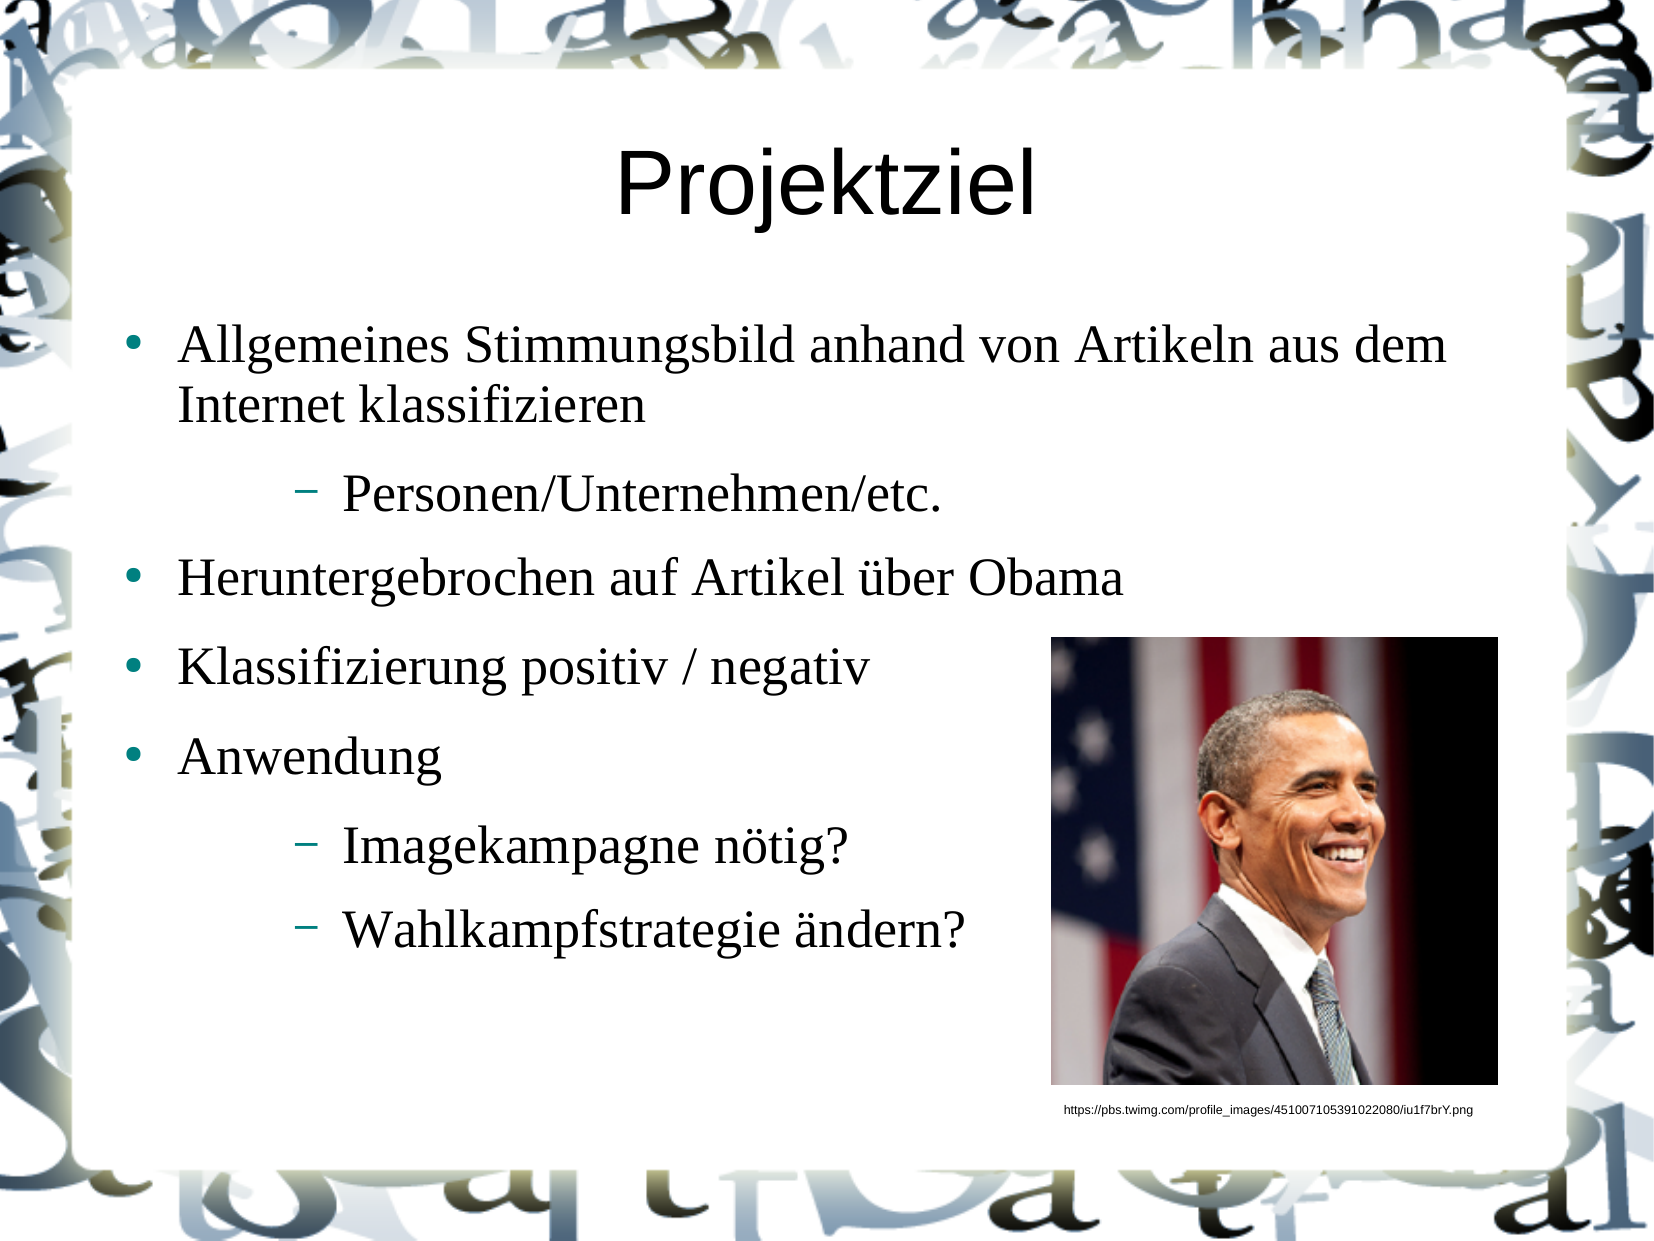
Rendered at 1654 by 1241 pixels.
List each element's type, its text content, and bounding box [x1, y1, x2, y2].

list Allgemeines Stimmungsbild anhand von Artikeln aus dem Internet klassifizieren Personen/Unternehmen/etc. Heruntergebrochen auf Artikel über Obama Klassifizierung positiv / negativ Anwendung Imagekampagne nötig? Wahlkampfstrategie ändern? [106, 313, 1530, 1127]
title Projektziel [82, 78, 1571, 287]
text_box https://pbs.twimg.com/profile_images/451007105391022080/iu1f7brY.png [1049, 1095, 1489, 1125]
picture [0, 0, 1654, 1241]
